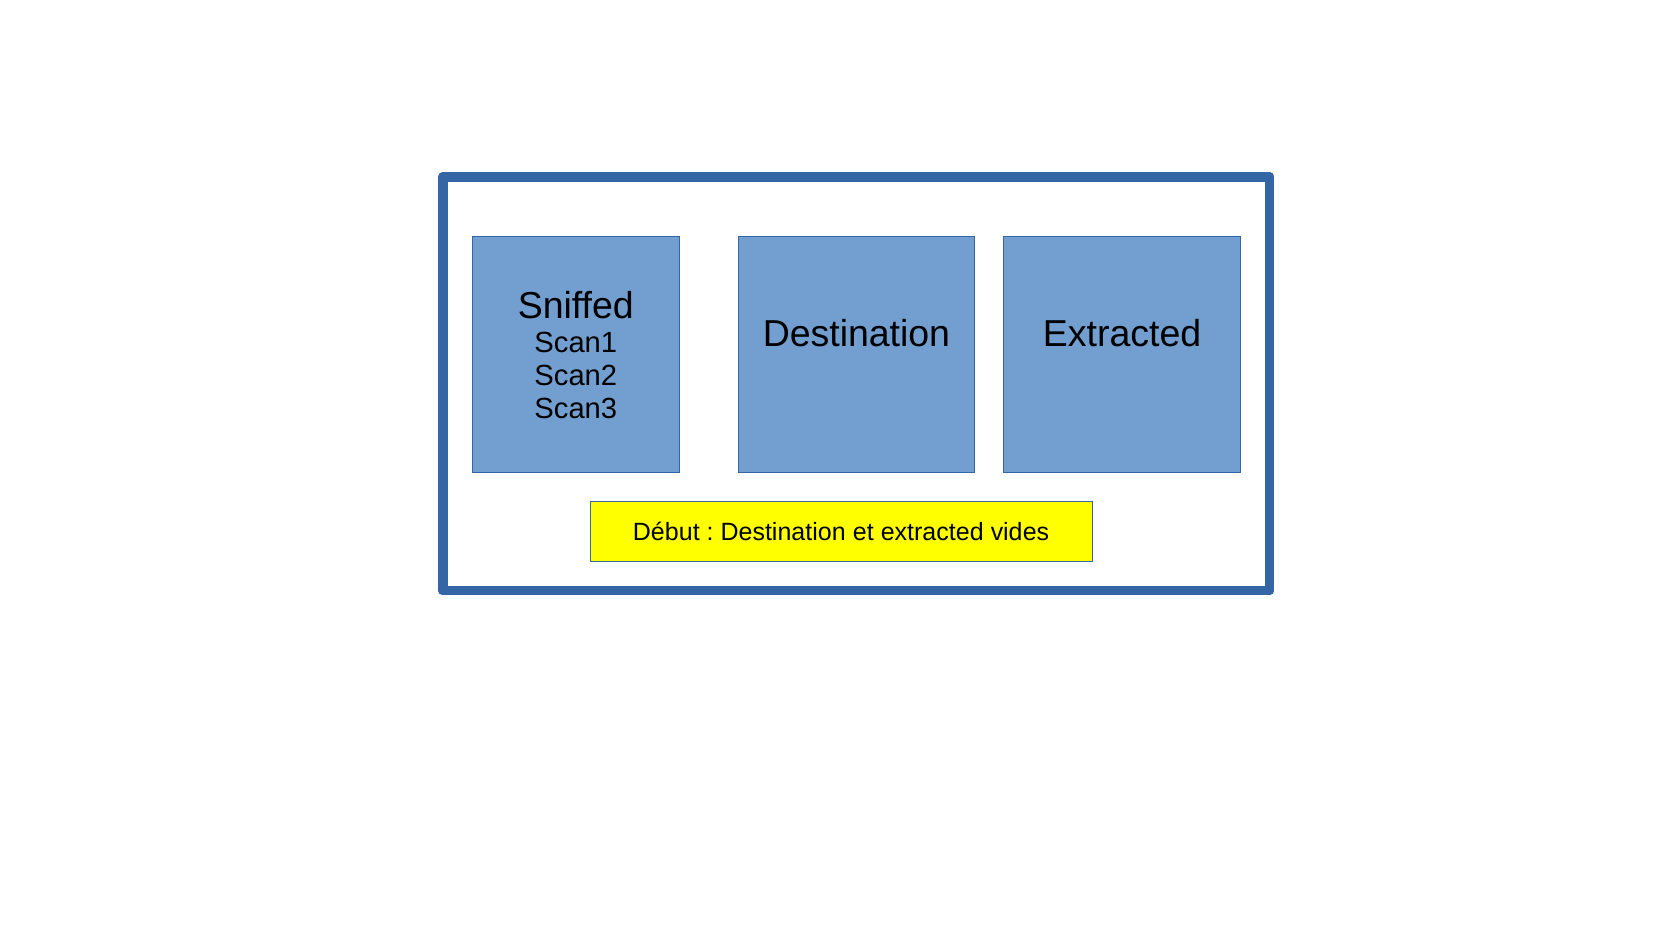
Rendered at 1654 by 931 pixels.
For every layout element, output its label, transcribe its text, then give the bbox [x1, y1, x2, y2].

text_box Début : Destination et extracted vides [590, 501, 1093, 562]
text_box [442, 177, 1270, 591]
